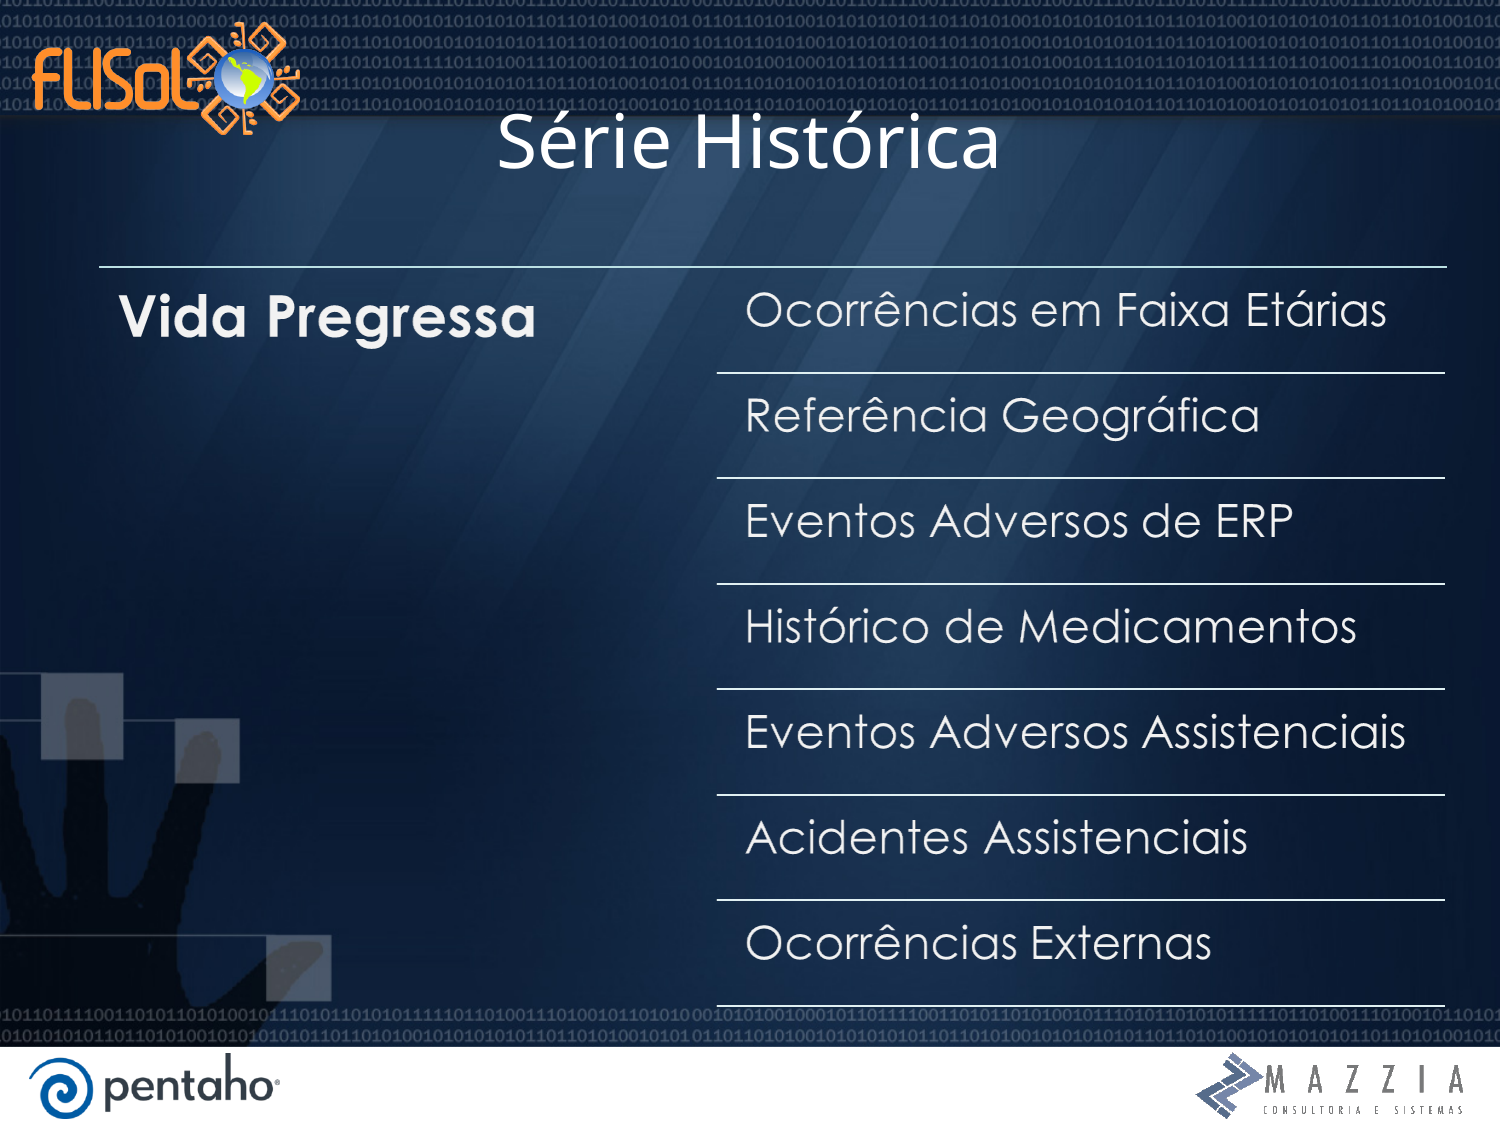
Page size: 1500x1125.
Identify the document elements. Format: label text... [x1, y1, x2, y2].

picture [0, 0, 1500, 1046]
picture [29, 1053, 280, 1119]
title Série Histórica [75, 45, 1426, 233]
picture [1195, 1052, 1463, 1119]
